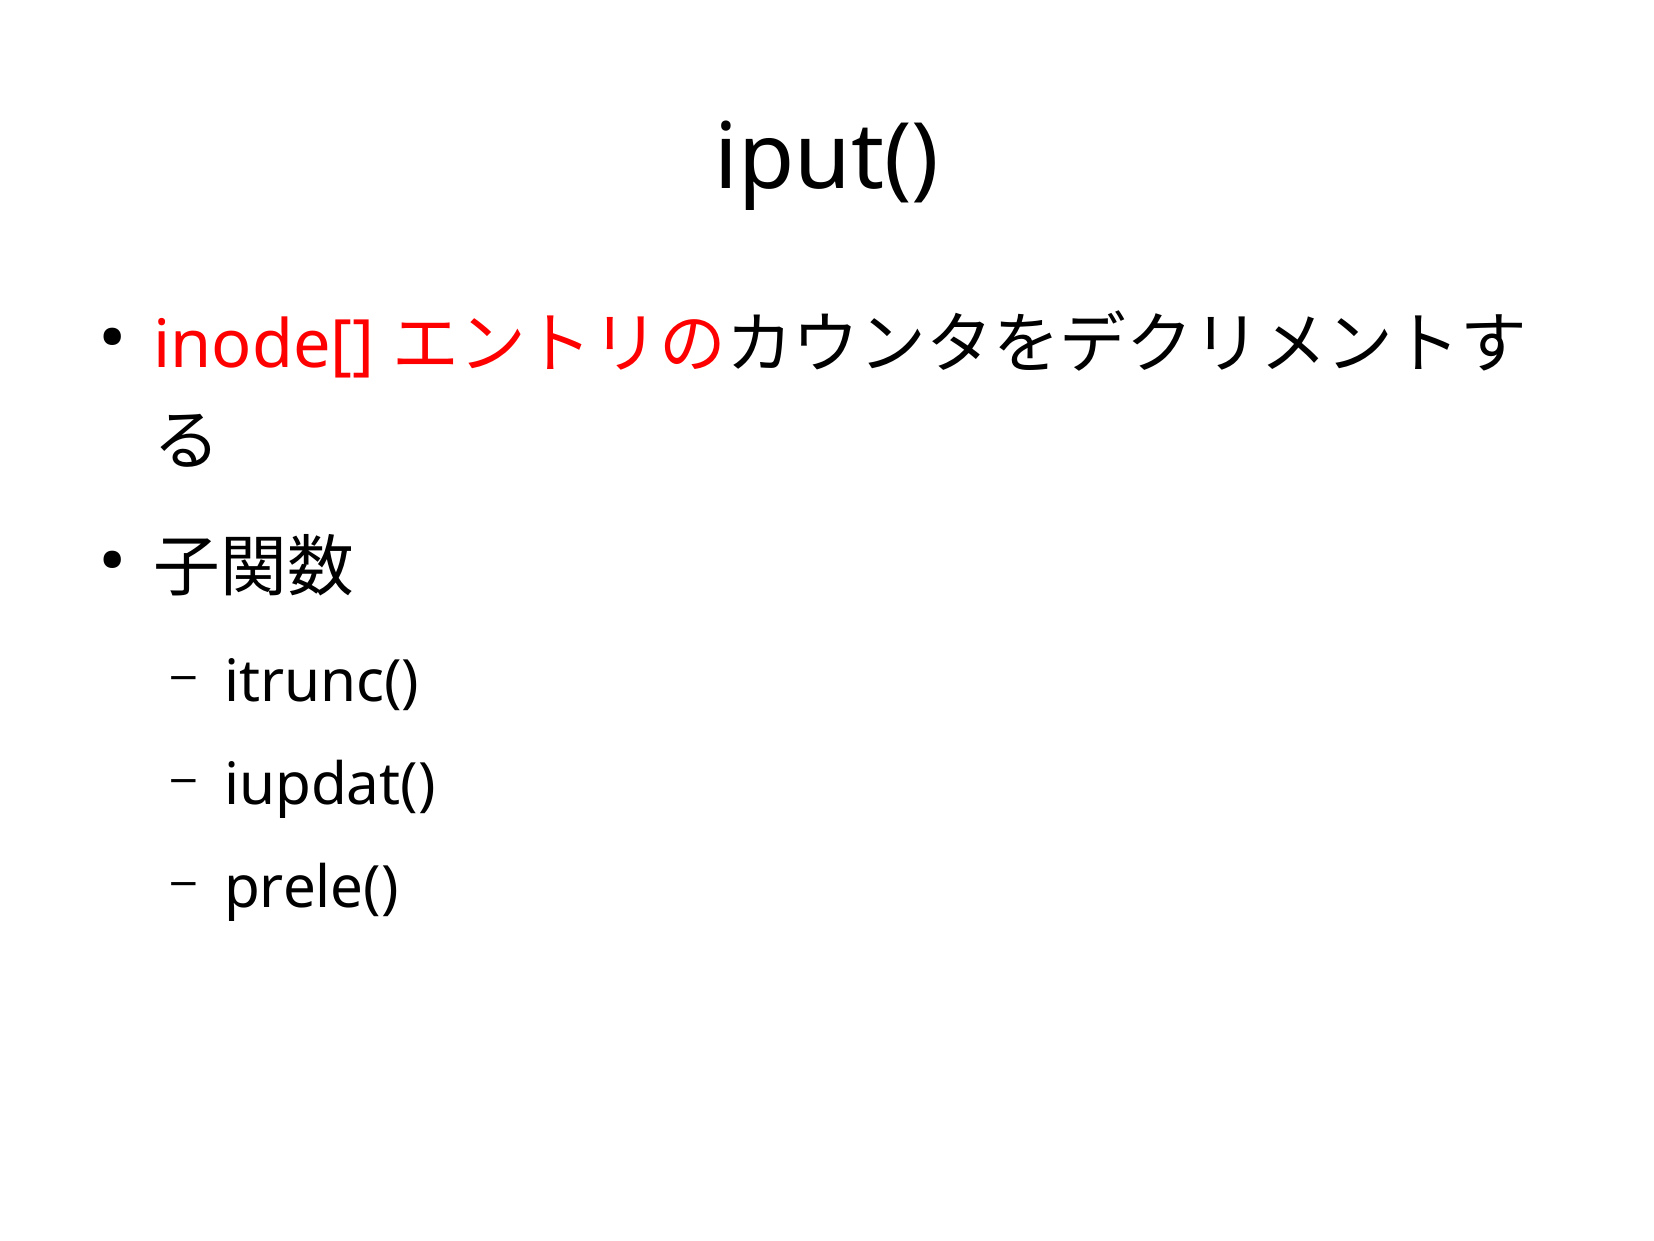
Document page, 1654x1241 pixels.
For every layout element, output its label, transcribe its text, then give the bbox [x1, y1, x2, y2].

title iput() [82, 49, 1571, 257]
list inode[] エントリのカウンタをデクリメントする 子関数 itrunc() iupdat() prele() [82, 290, 1538, 1010]
